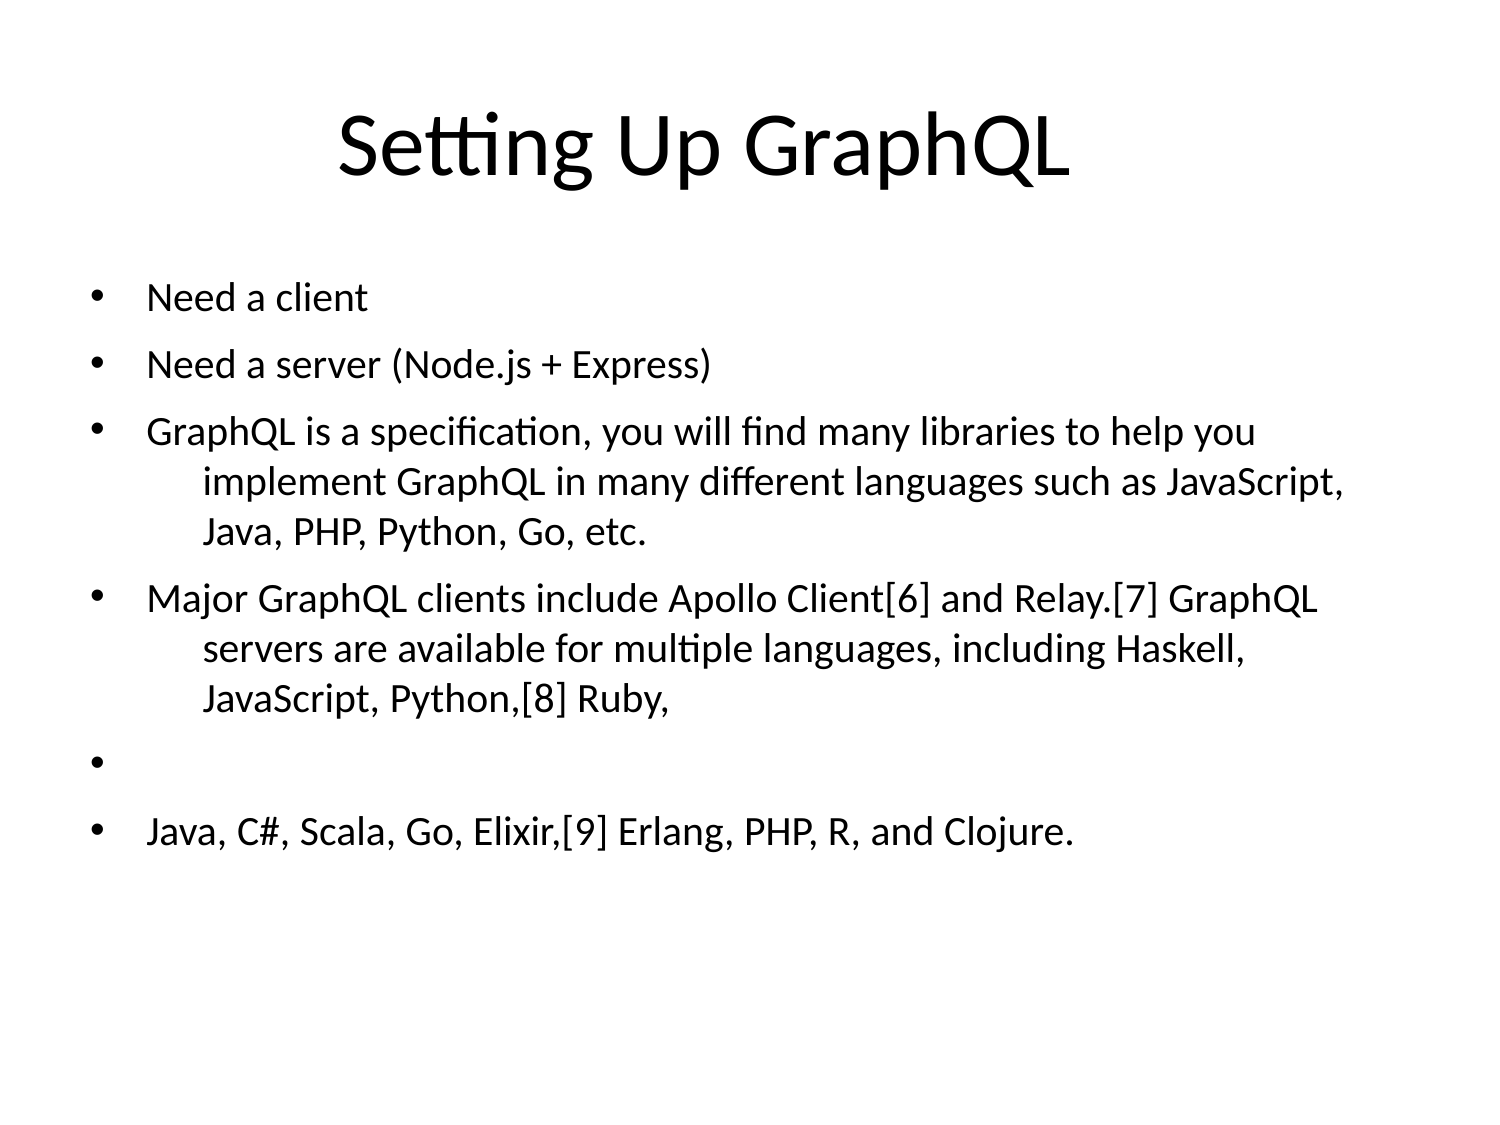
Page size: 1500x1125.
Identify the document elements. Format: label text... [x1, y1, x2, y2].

list Need a client Need a server (Node.js + Express) GraphQL is a specification, you will find many libraries to help you implement GraphQL in many different languages such as JavaScript, Java, PHP, Python, Go, etc. Major GraphQL clients include Apollo Client[6] and Relay.[7] GraphQL servers are available for multiple languages, including Haskell, JavaScript, Python,[8] Ruby, Java, C#, Scala, Go, Elixir,[9] Erlang, PHP, R, and Clojure. [75, 262, 1426, 1005]
title Setting Up GraphQL [75, 45, 1426, 233]
